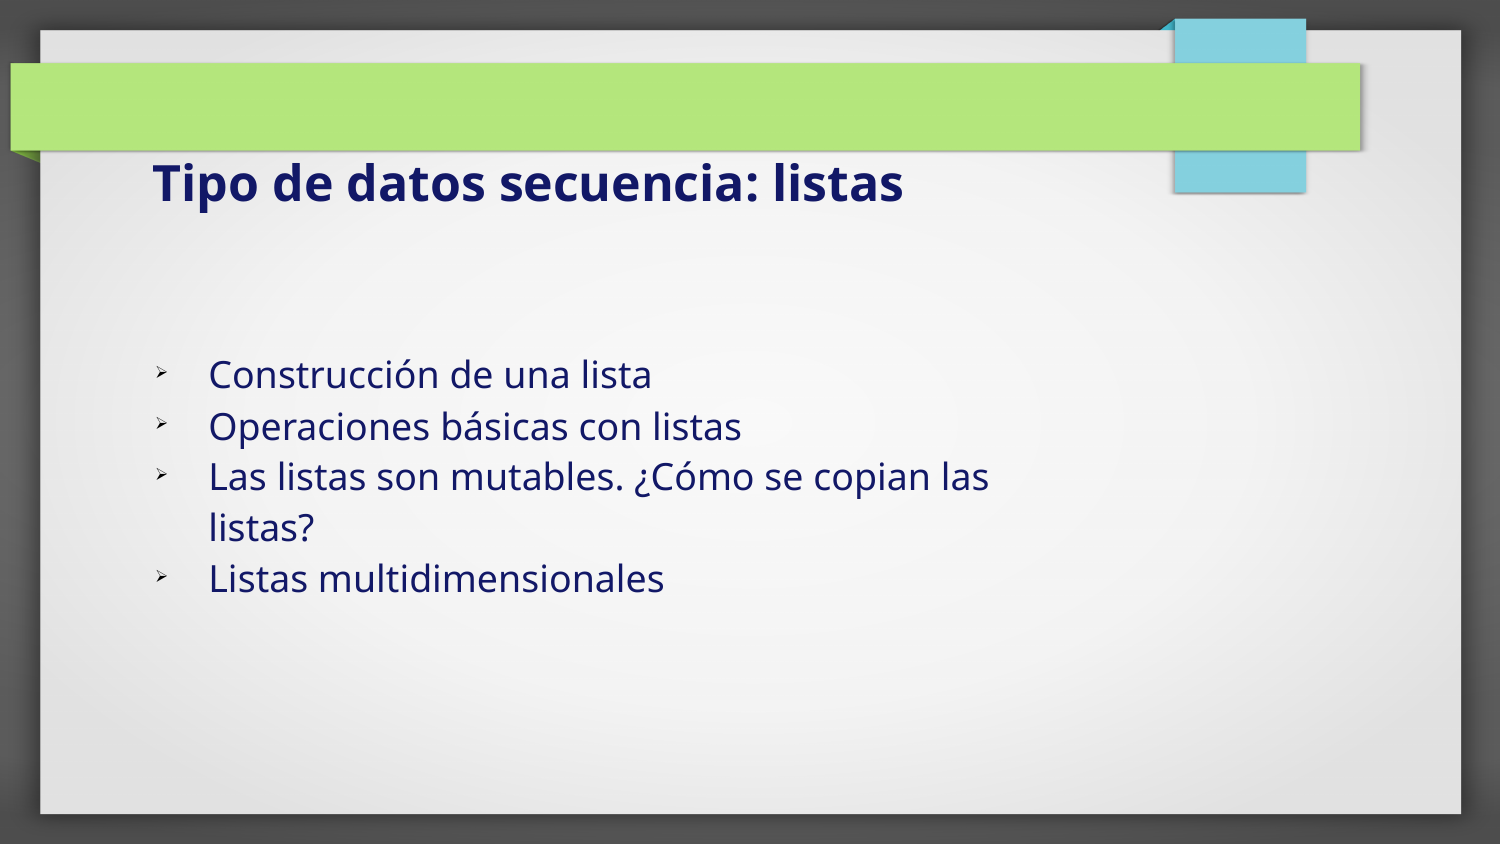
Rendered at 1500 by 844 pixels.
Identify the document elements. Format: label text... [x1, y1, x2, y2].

list Construcción de una lista Operaciones básicas con listas Las listas son mutables. ¿Cómo se copian las listas? Listas multidimensionales [137, 246, 1099, 844]
picture [0, 0, 1500, 844]
title Tipo de datos secuencia: listas [137, 146, 1011, 227]
